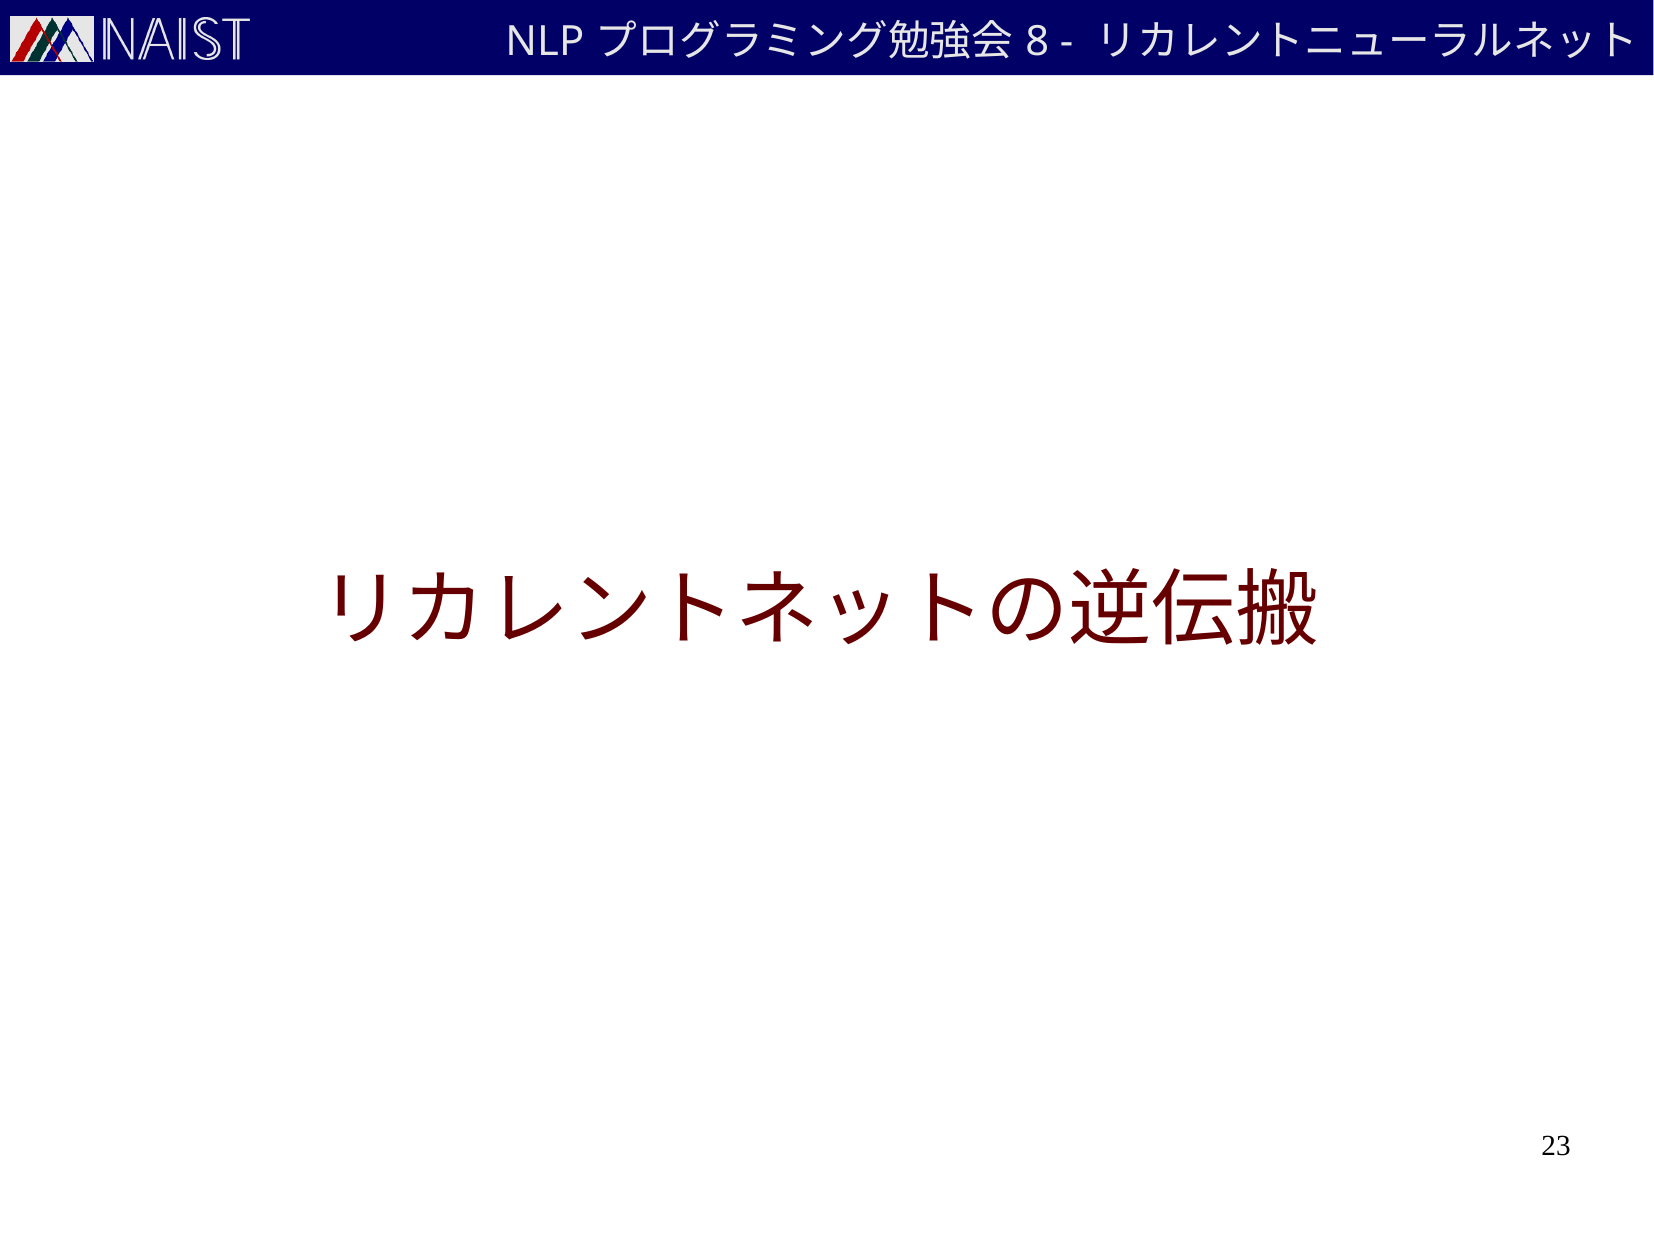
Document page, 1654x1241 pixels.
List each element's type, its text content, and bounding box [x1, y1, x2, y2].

title リカレントネットの逆伝搬 [75, 506, 1564, 698]
picture [102, 17, 251, 60]
picture [10, 16, 94, 62]
